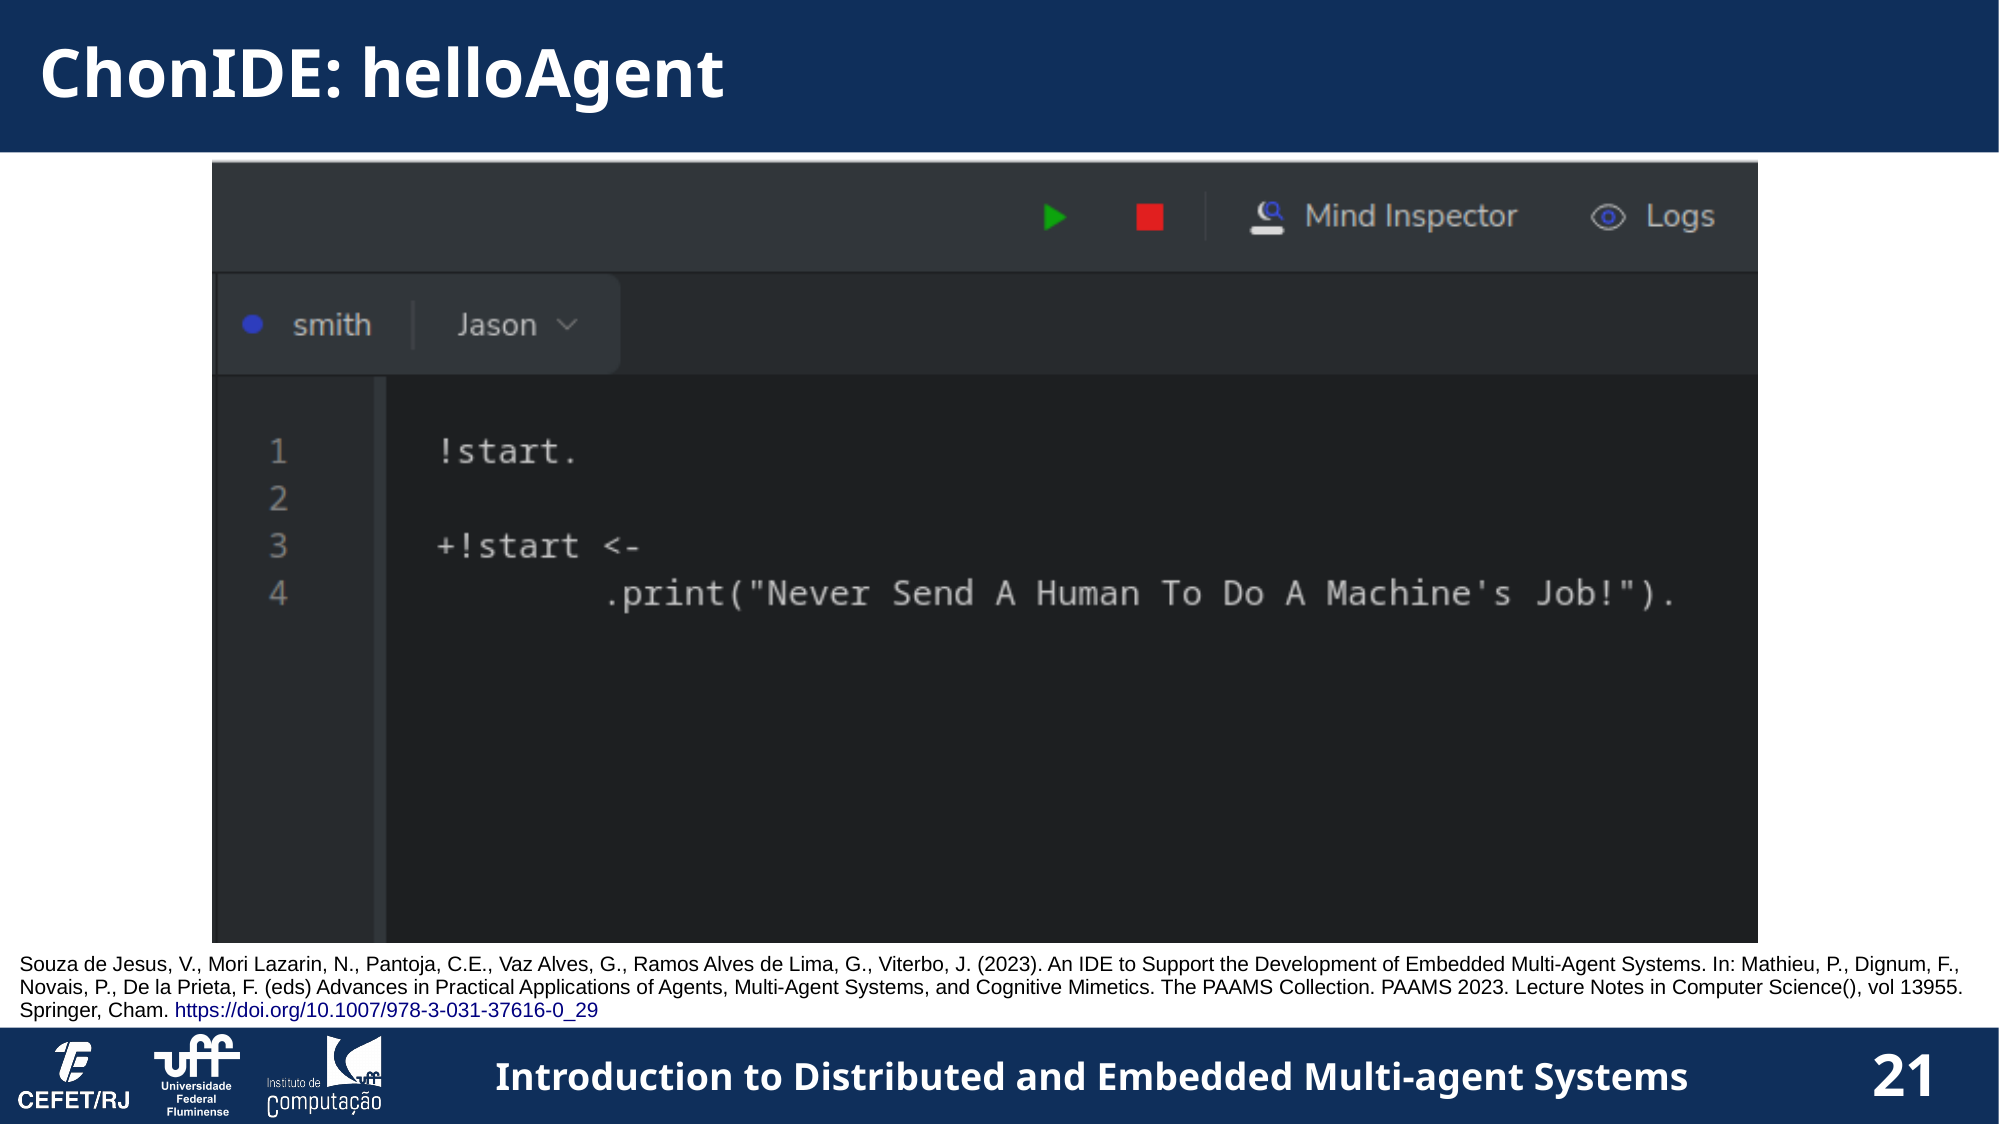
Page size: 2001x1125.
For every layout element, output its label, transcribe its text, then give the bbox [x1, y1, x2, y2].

text_box ChonIDE: helloAgent [25, 23, 1998, 116]
picture [265, 1033, 383, 1118]
picture [212, 159, 1758, 943]
picture [153, 1033, 241, 1121]
text_box Souza de Jesus, V., Mori Lazarin, N., Pantoja, C.E., Vaz Alves, G., Ramos Alves de Lima, G., Viterbo, J. (2023). An IDE to Support the Development of Embedded Multi-Agent Systems. In: Mathieu, P., Dignum, F., Novais, P., De la Prieta, F. (eds) Advances in Practical Applications of Agents, Multi-Agent Systems, and Cognitive Mimetics. The PAAMS Collection. PAAMS 2023. Lecture Notes in Computer Science(), vol 13955. Springer, Cham. https://doi.org/10.1007/978-3-031-37616-0_29 [4, 944, 1979, 1030]
picture [18, 1030, 129, 1125]
